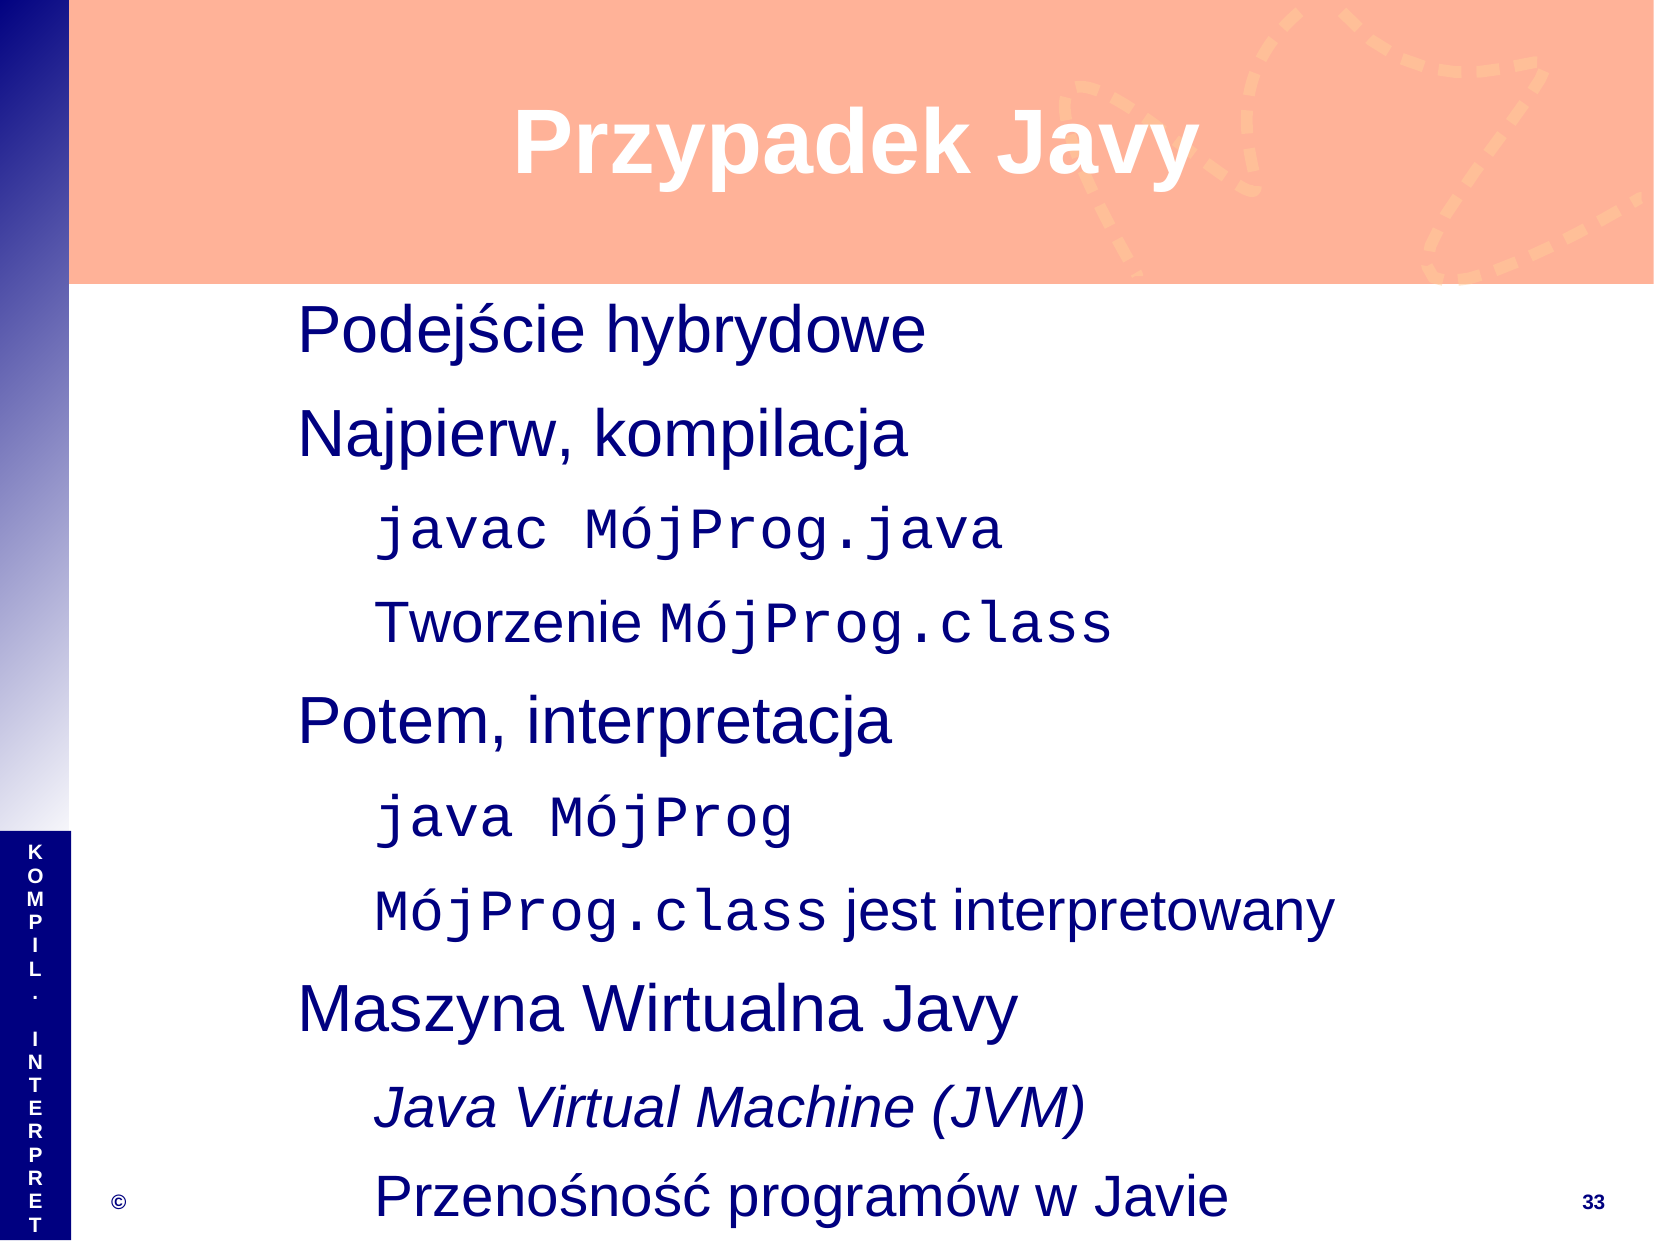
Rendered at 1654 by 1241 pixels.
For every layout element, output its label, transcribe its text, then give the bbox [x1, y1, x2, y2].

list Podejście hybrydowe Najpierw, kompilacja javac MójProg.java Tworzenie MójProg.class Potem, interpretacja java MójProg MójProg.class jest interpretowany Maszyna Wirtualna Javy Java Virtual Machine (JVM) Przenośność programów w Javie [279, 291, 1518, 1218]
title Przypadek Javy [97, 37, 1617, 246]
text_box K O M P I L . I N T E R P R E T [0, 830, 71, 1241]
